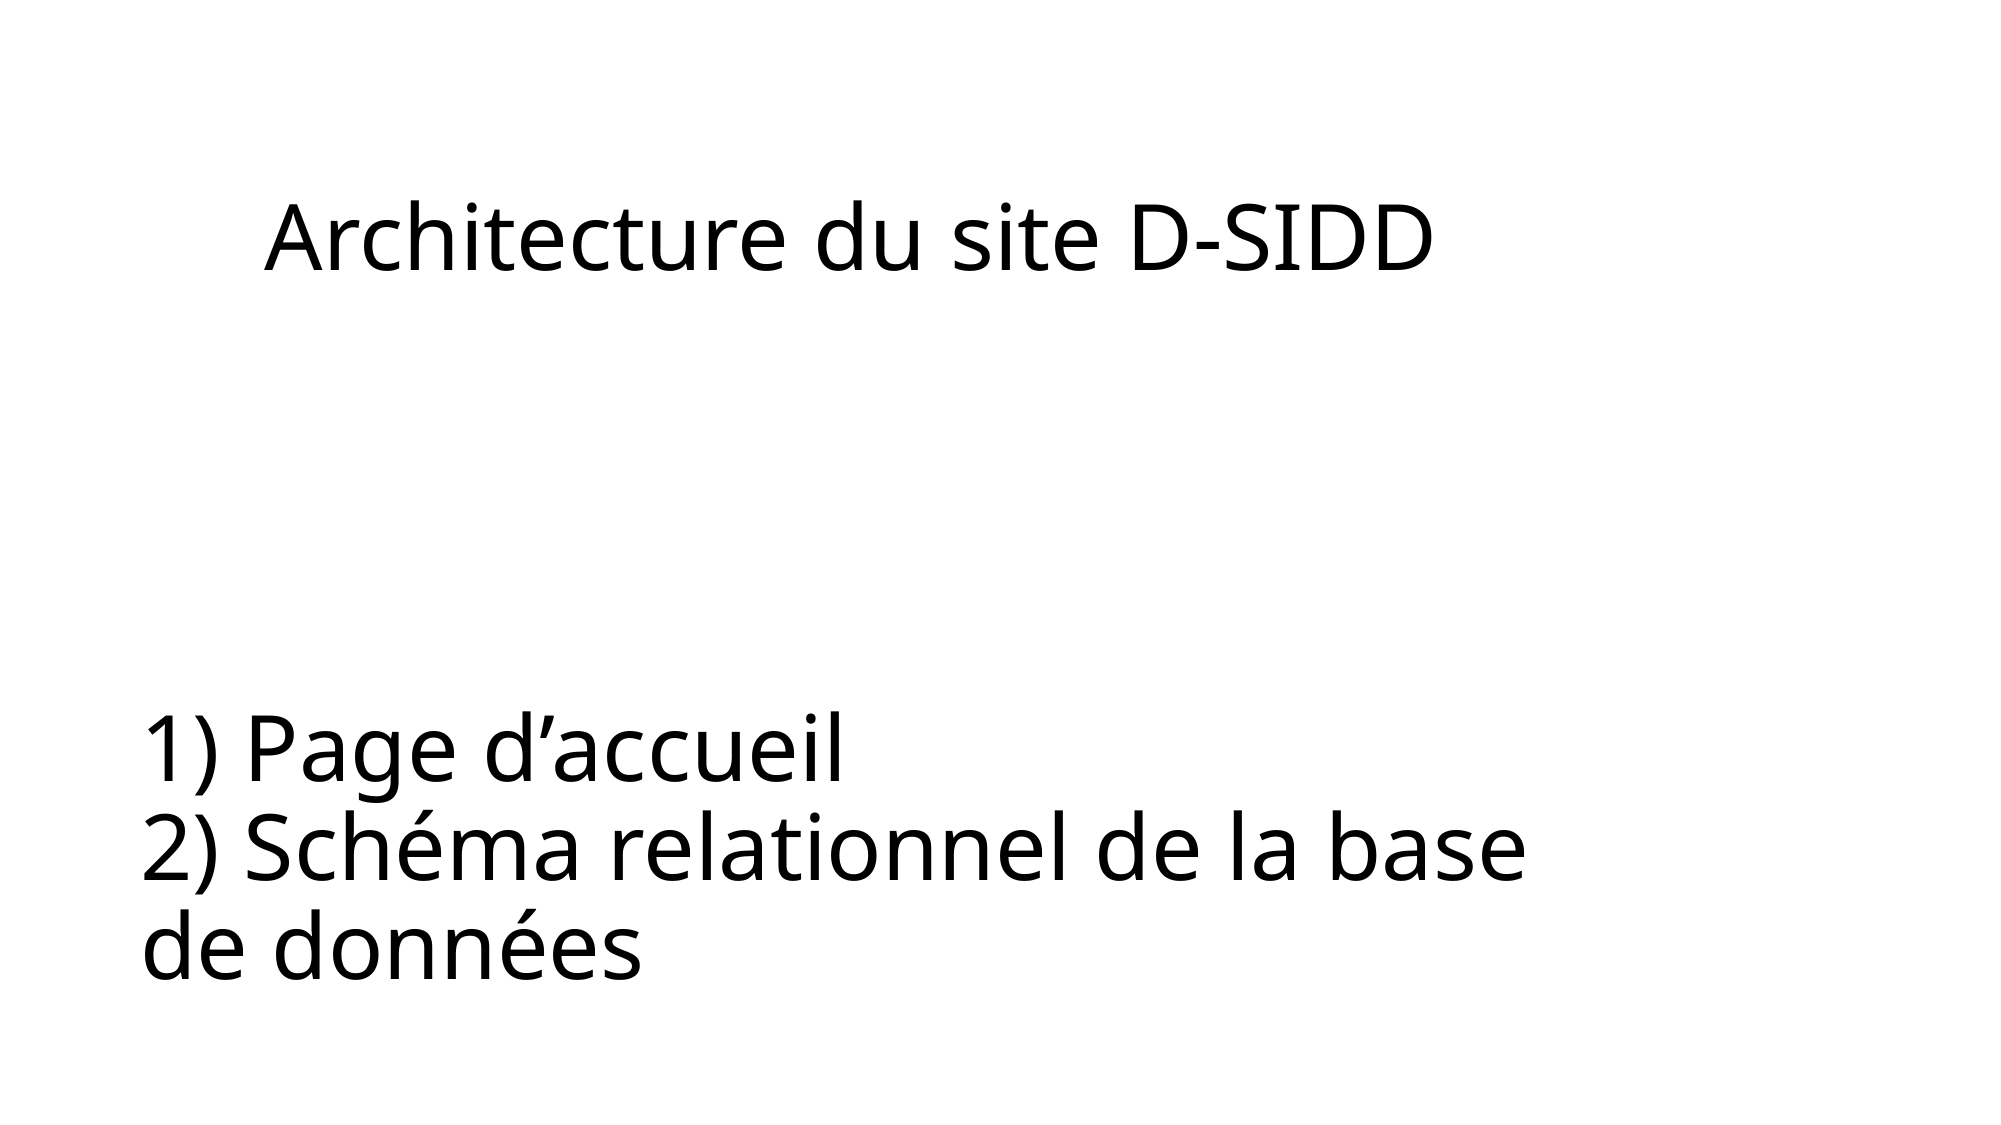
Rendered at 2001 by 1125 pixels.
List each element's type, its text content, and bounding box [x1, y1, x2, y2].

subtitle 1) Page d’accueil 2) Schéma relationnel de la base de données [125, 694, 1626, 967]
title Architecture du site D-SIDD [249, 184, 1750, 576]
